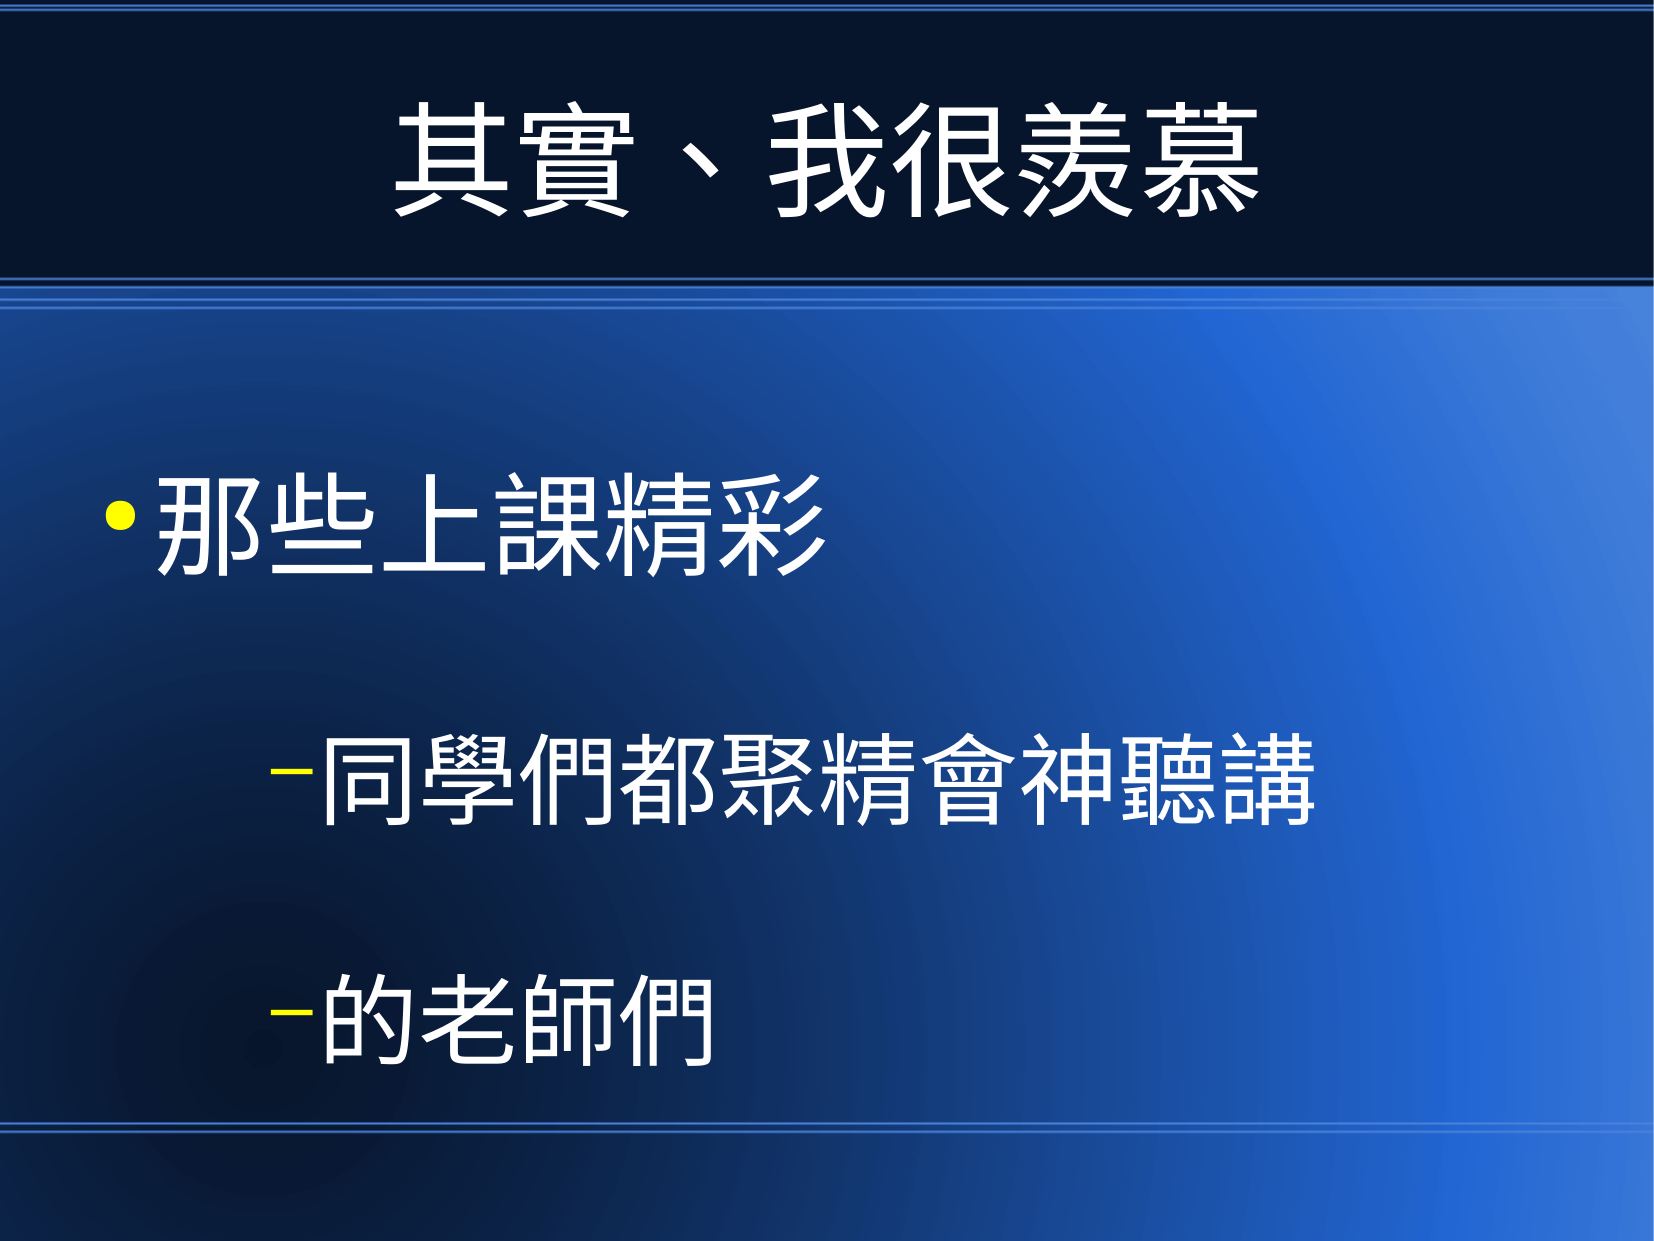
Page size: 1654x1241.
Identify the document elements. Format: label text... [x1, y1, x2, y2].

picture [0, 0, 1654, 1241]
list 那些上課精彩 同學們都聚精會神聽講 的老師們 [82, 355, 1571, 1241]
title 其實、我很羨慕 [82, 49, 1571, 257]
